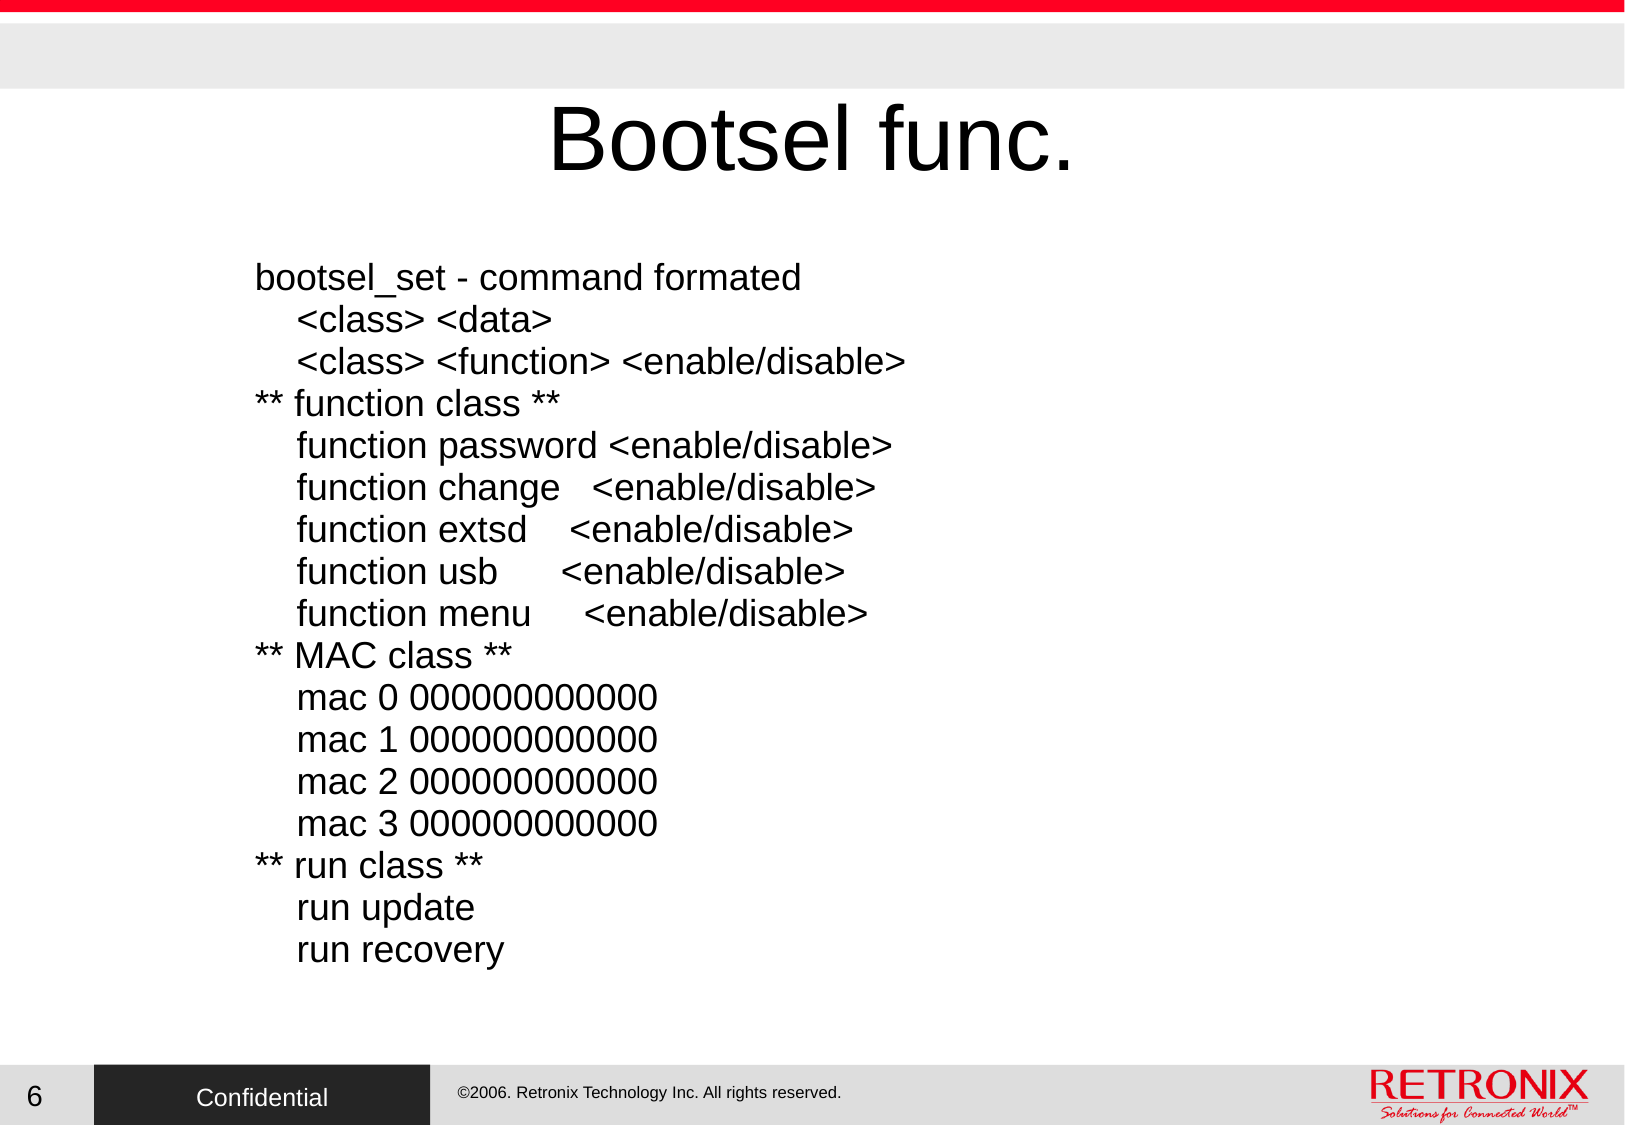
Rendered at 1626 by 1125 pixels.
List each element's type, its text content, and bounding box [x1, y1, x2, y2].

picture [1367, 1067, 1592, 1125]
text_box bootsel_set - command formated <class> <data> <class> <function> <enable/disable> ** function class ** function password <enable/disable> function change <enable/disable> function extsd <enable/disable> function usb <enable/disable> function menu <enable/disable> ** MAC class ** mac 0 000000000000 mac 1 000000000000 mac 2 000000000000 mac 3 000000000000 ** run class ** run update run recovery [240, 232, 1261, 1062]
text_box <number> [11, 1070, 100, 1116]
title Bootsel func. [81, 44, 1544, 233]
